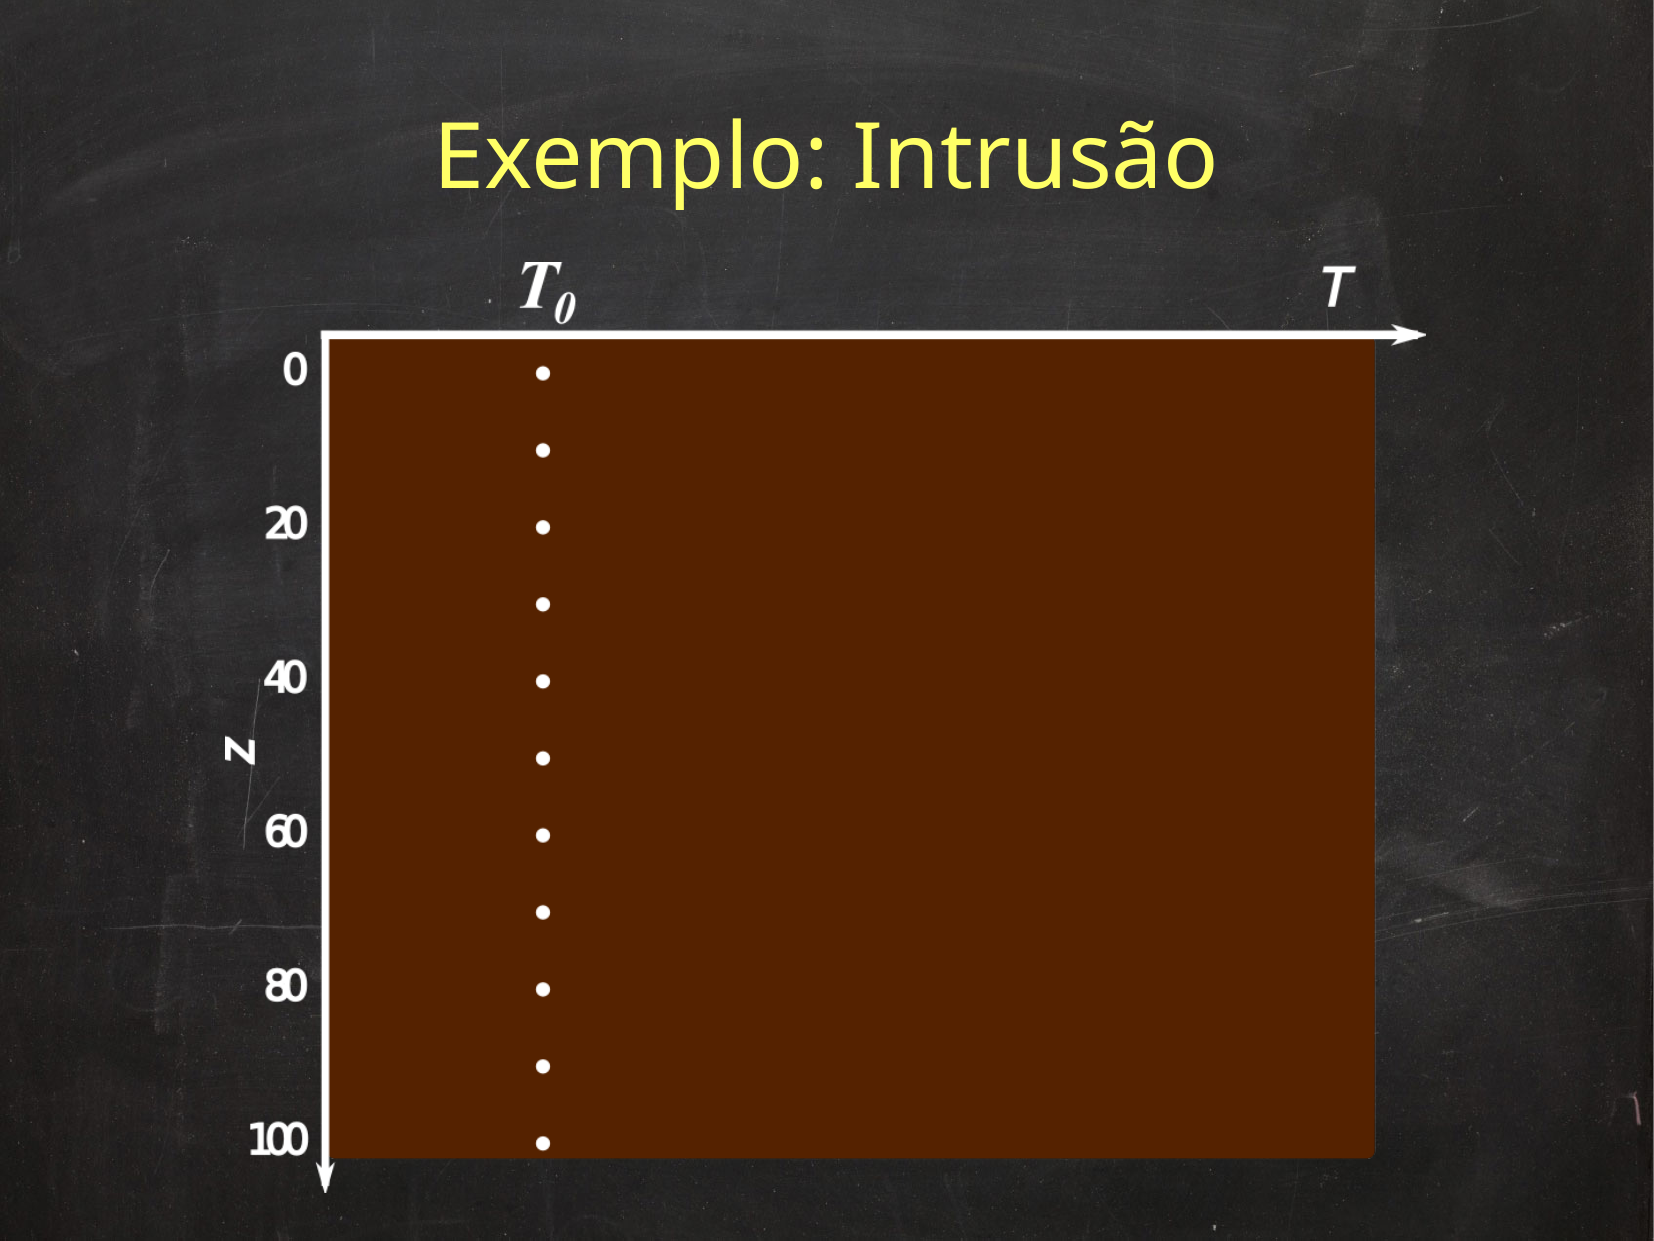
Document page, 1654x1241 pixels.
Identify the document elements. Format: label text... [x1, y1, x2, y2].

picture [0, 0, 1654, 1241]
title Exemplo: Intrusão [82, 56, 1571, 250]
